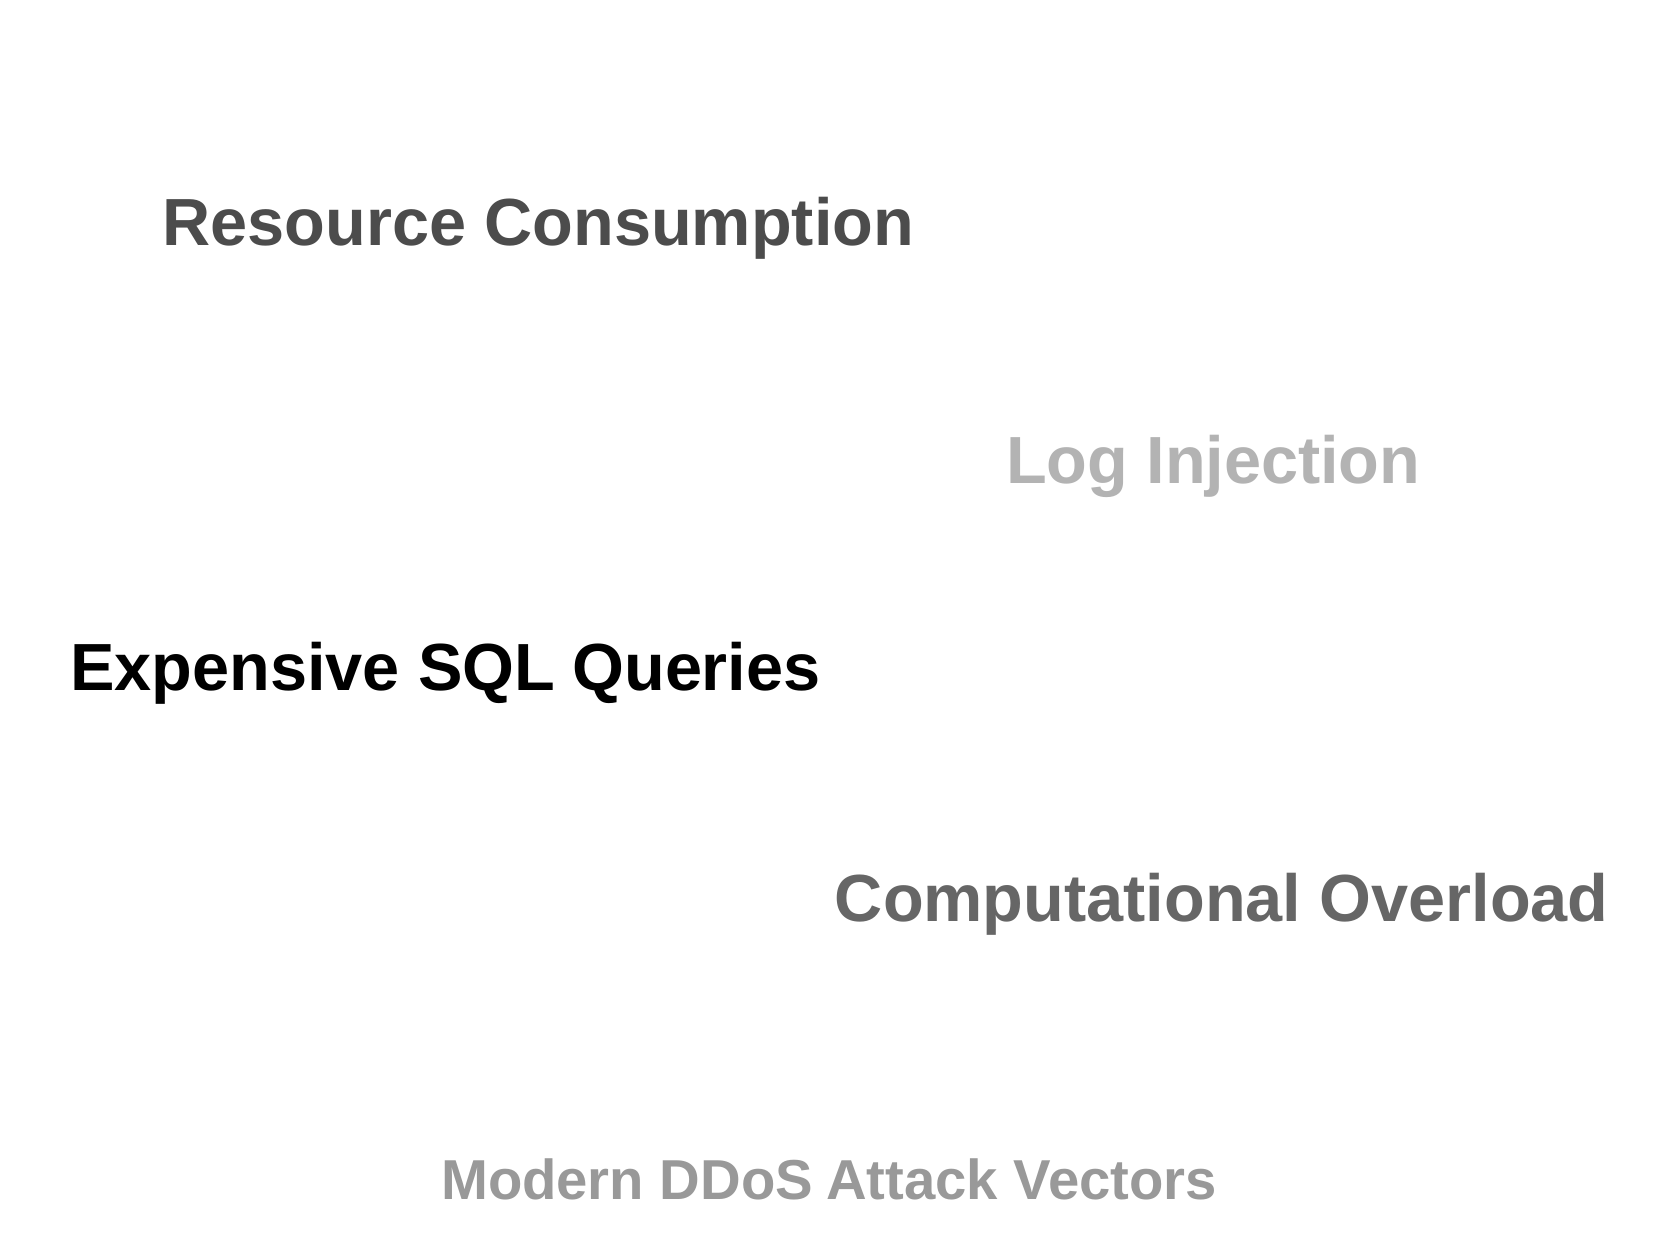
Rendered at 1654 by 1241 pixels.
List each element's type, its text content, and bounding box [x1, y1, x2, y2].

text_box Modern DDoS Attack Vectors [441, 1151, 1218, 1212]
text_box Resource Consumption [147, 177, 1093, 355]
text_box Expensive SQL Queries [59, 531, 833, 803]
text_box Computational Overload [767, 853, 1625, 945]
subtitle Log Injection [826, 324, 1601, 596]
